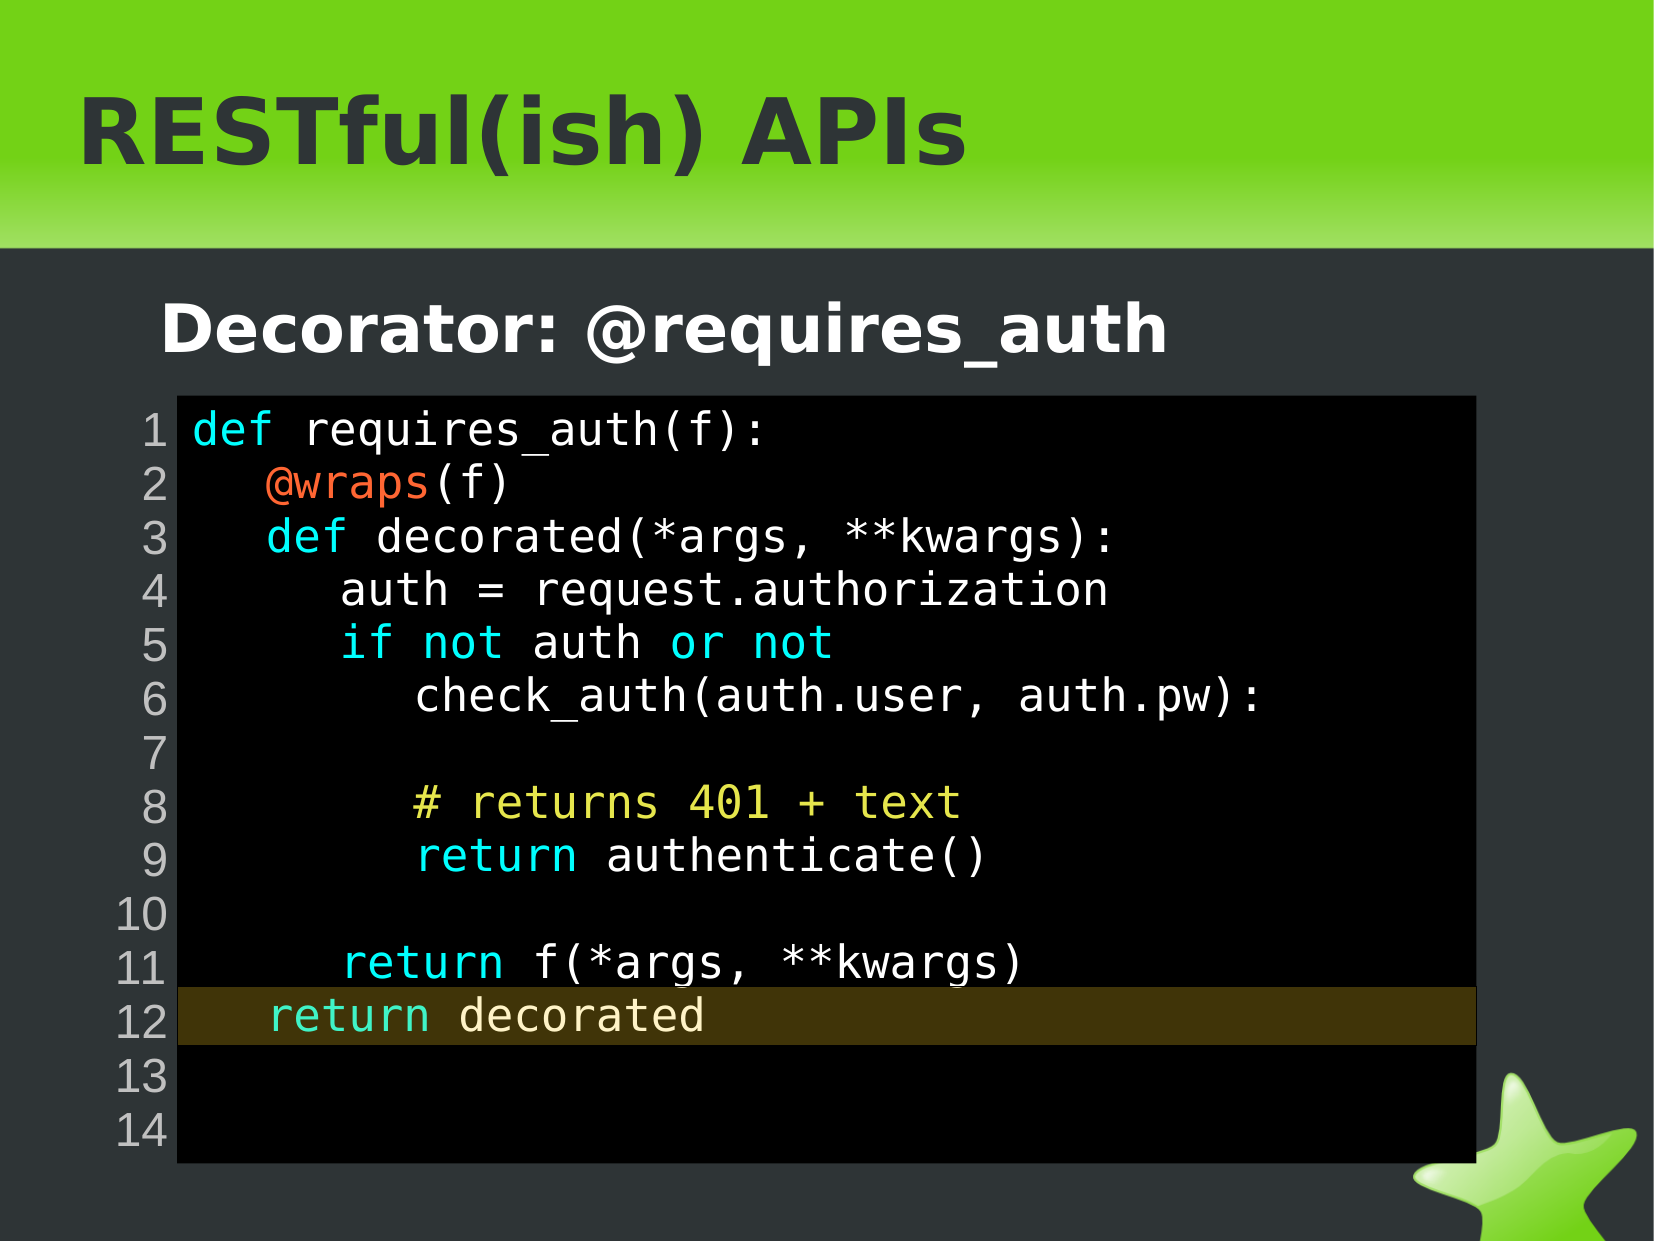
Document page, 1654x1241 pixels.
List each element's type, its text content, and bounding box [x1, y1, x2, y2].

list Decorator: @requires_auth [70, 290, 1560, 1182]
title RESTful(ish) APIs [76, 29, 1565, 237]
picture [0, 0, 1654, 1241]
